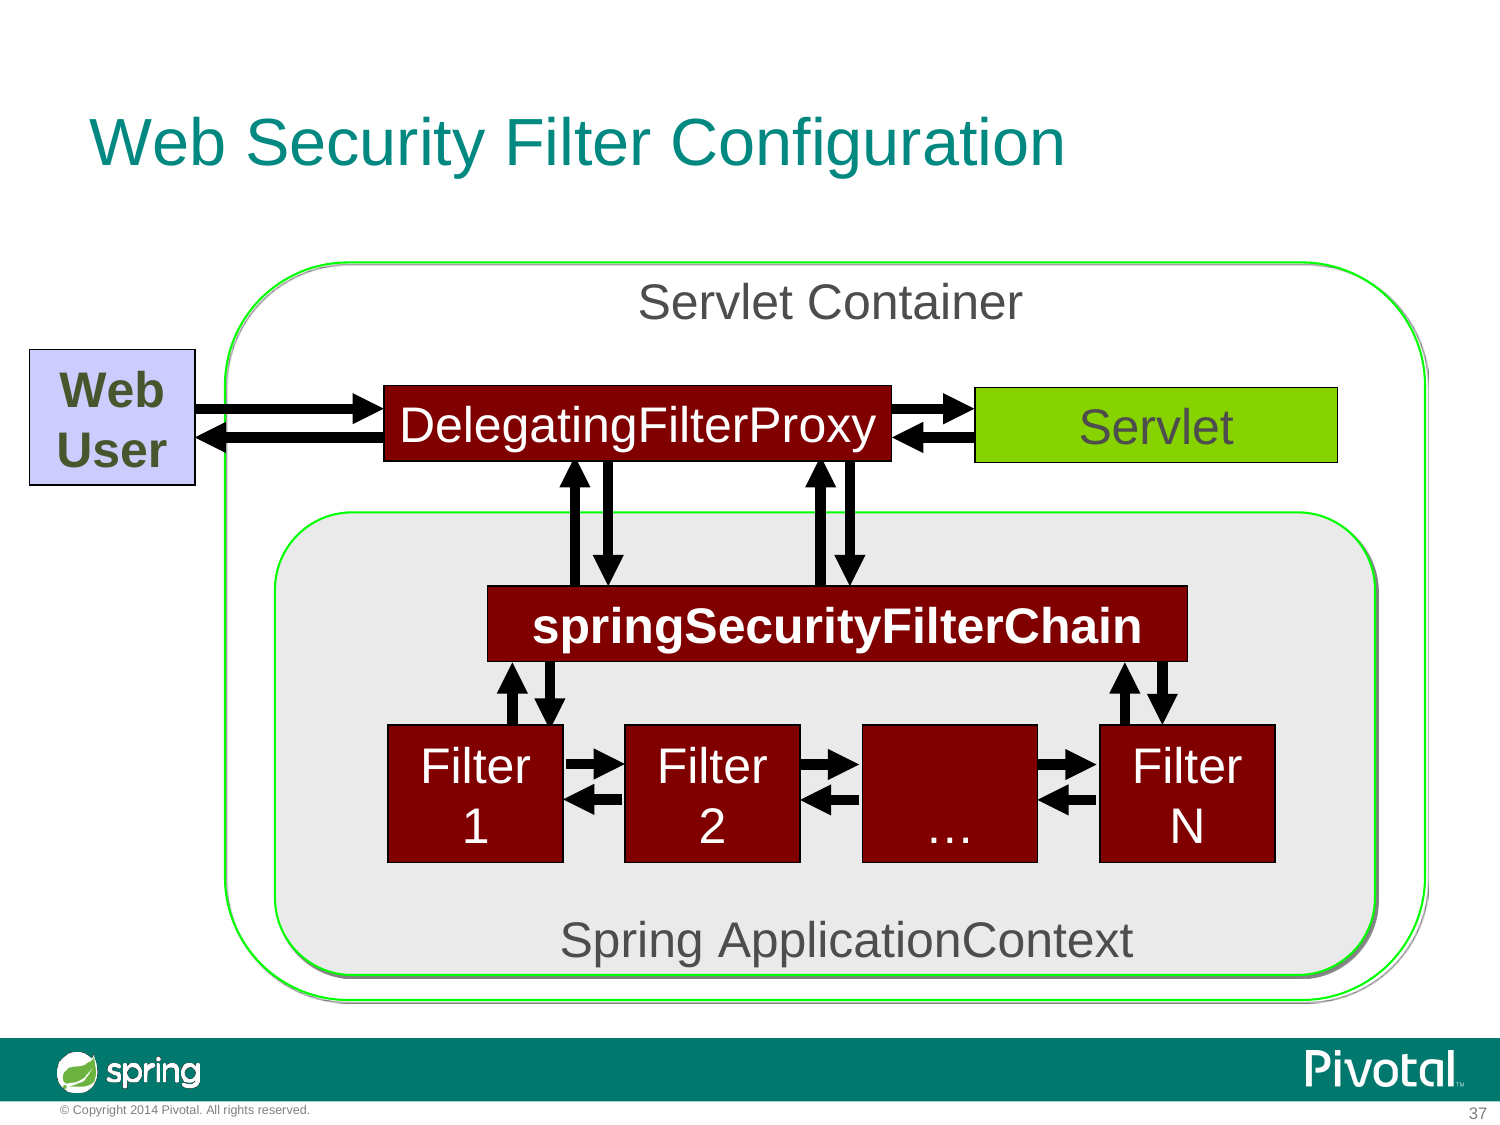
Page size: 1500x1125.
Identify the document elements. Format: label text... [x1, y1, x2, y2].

text_box Filter N [1099, 724, 1275, 863]
text_box Filter 2 [624, 724, 800, 863]
text_box springSecurityFilterChain [487, 586, 1188, 662]
text_box [274, 512, 1375, 976]
text_box Spring ApplicationContext [544, 899, 1150, 976]
text_box … [862, 724, 1038, 863]
picture [32, 1041, 210, 1103]
text_box [1126, 662, 1161, 724]
text_box [580, 512, 607, 586]
text_box [826, 512, 849, 586]
text_box Filter 1 [388, 724, 564, 863]
text_box Web User [29, 349, 195, 486]
picture [1306, 1050, 1464, 1087]
text_box Servlet [974, 387, 1338, 463]
text_box [513, 662, 546, 724]
title Web Security Filter Configuration [75, 91, 1426, 187]
text_box DelegatingFilterProxy [383, 385, 892, 461]
text_box Servlet Container [622, 261, 1039, 338]
text_box [609, 512, 815, 586]
